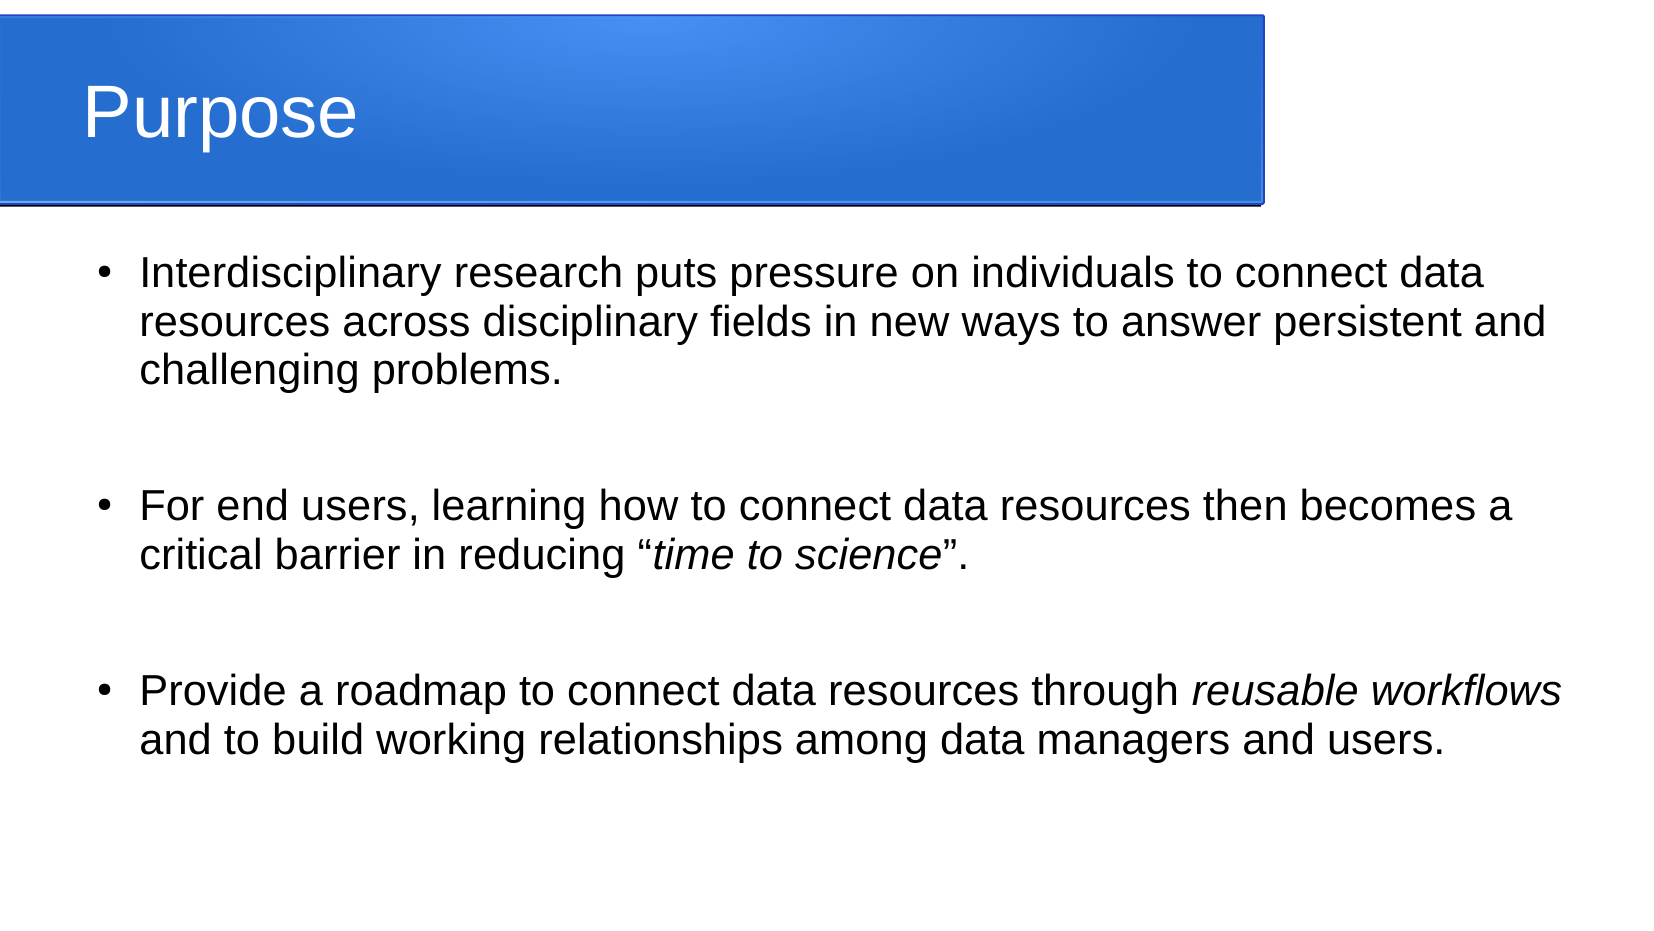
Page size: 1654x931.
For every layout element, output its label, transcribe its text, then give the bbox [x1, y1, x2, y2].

list Interdisciplinary research puts pressure on individuals to connect data resources across disciplinary fields in new ways to answer persistent and challenging problems. For end users, learning how to connect data resources then becomes a critical barrier in reducing “time to science”. Provide a roadmap to connect data resources through reusable workflows and to build working relationships among data managers and users. [82, 248, 1571, 788]
title Purpose [82, 35, 1235, 189]
